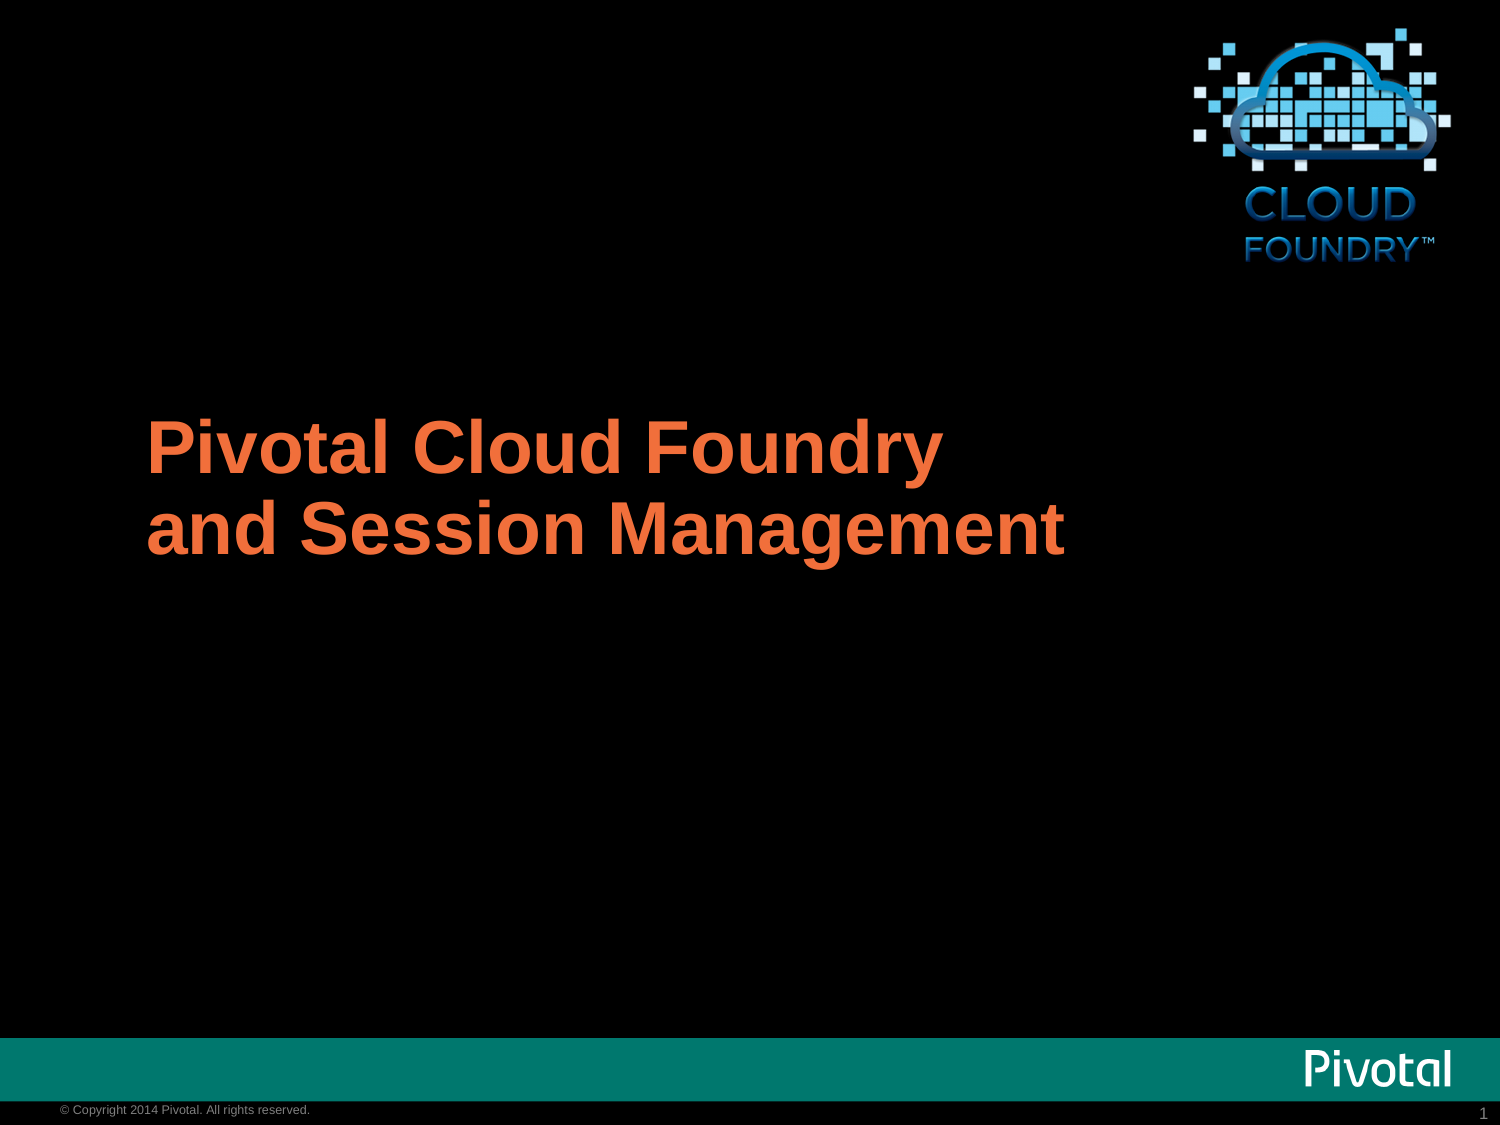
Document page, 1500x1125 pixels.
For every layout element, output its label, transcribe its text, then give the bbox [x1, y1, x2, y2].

picture [1304, 1047, 1452, 1090]
title Pivotal Cloud Foundry and Session Management [146, 405, 1085, 571]
picture [1182, 0, 1478, 296]
